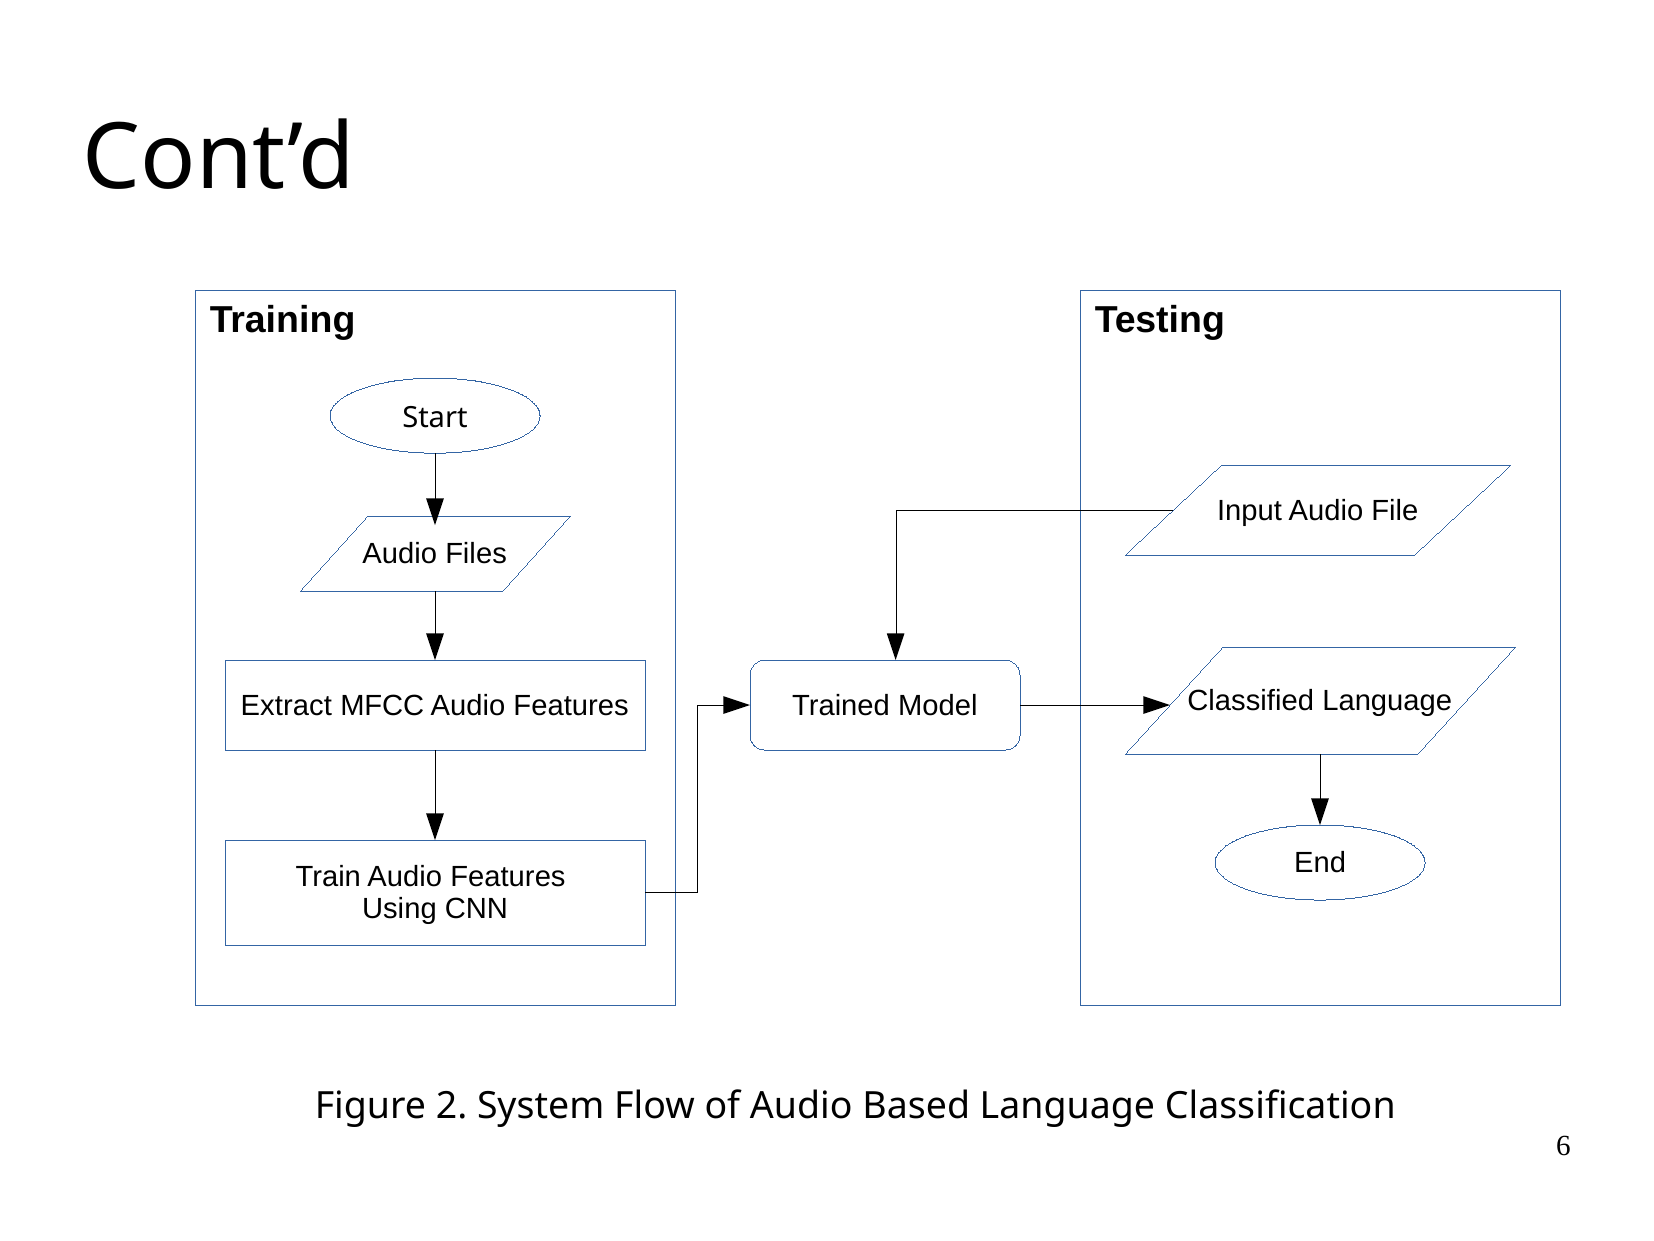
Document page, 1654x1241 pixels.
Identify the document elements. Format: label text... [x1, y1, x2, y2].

text_box Start [330, 378, 541, 454]
text_box Figure 2. System Flow of Audio Based Language Classification [300, 1070, 1426, 1136]
text_box [1080, 290, 1561, 1006]
text_box Train Audio Features Using CNN [225, 840, 646, 946]
text_box Audio Files [300, 516, 571, 592]
text_box Training [195, 290, 421, 348]
text_box [195, 290, 676, 1006]
title Cont’d [82, 49, 1571, 257]
text_box Input Audio File [1125, 465, 1511, 556]
text_box Testing [1080, 290, 1291, 348]
text_box Classified Language [1125, 647, 1516, 755]
text_box End [1215, 825, 1426, 901]
text_box Trained Model [750, 660, 1021, 751]
text_box Extract MFCC Audio Features [225, 660, 646, 751]
